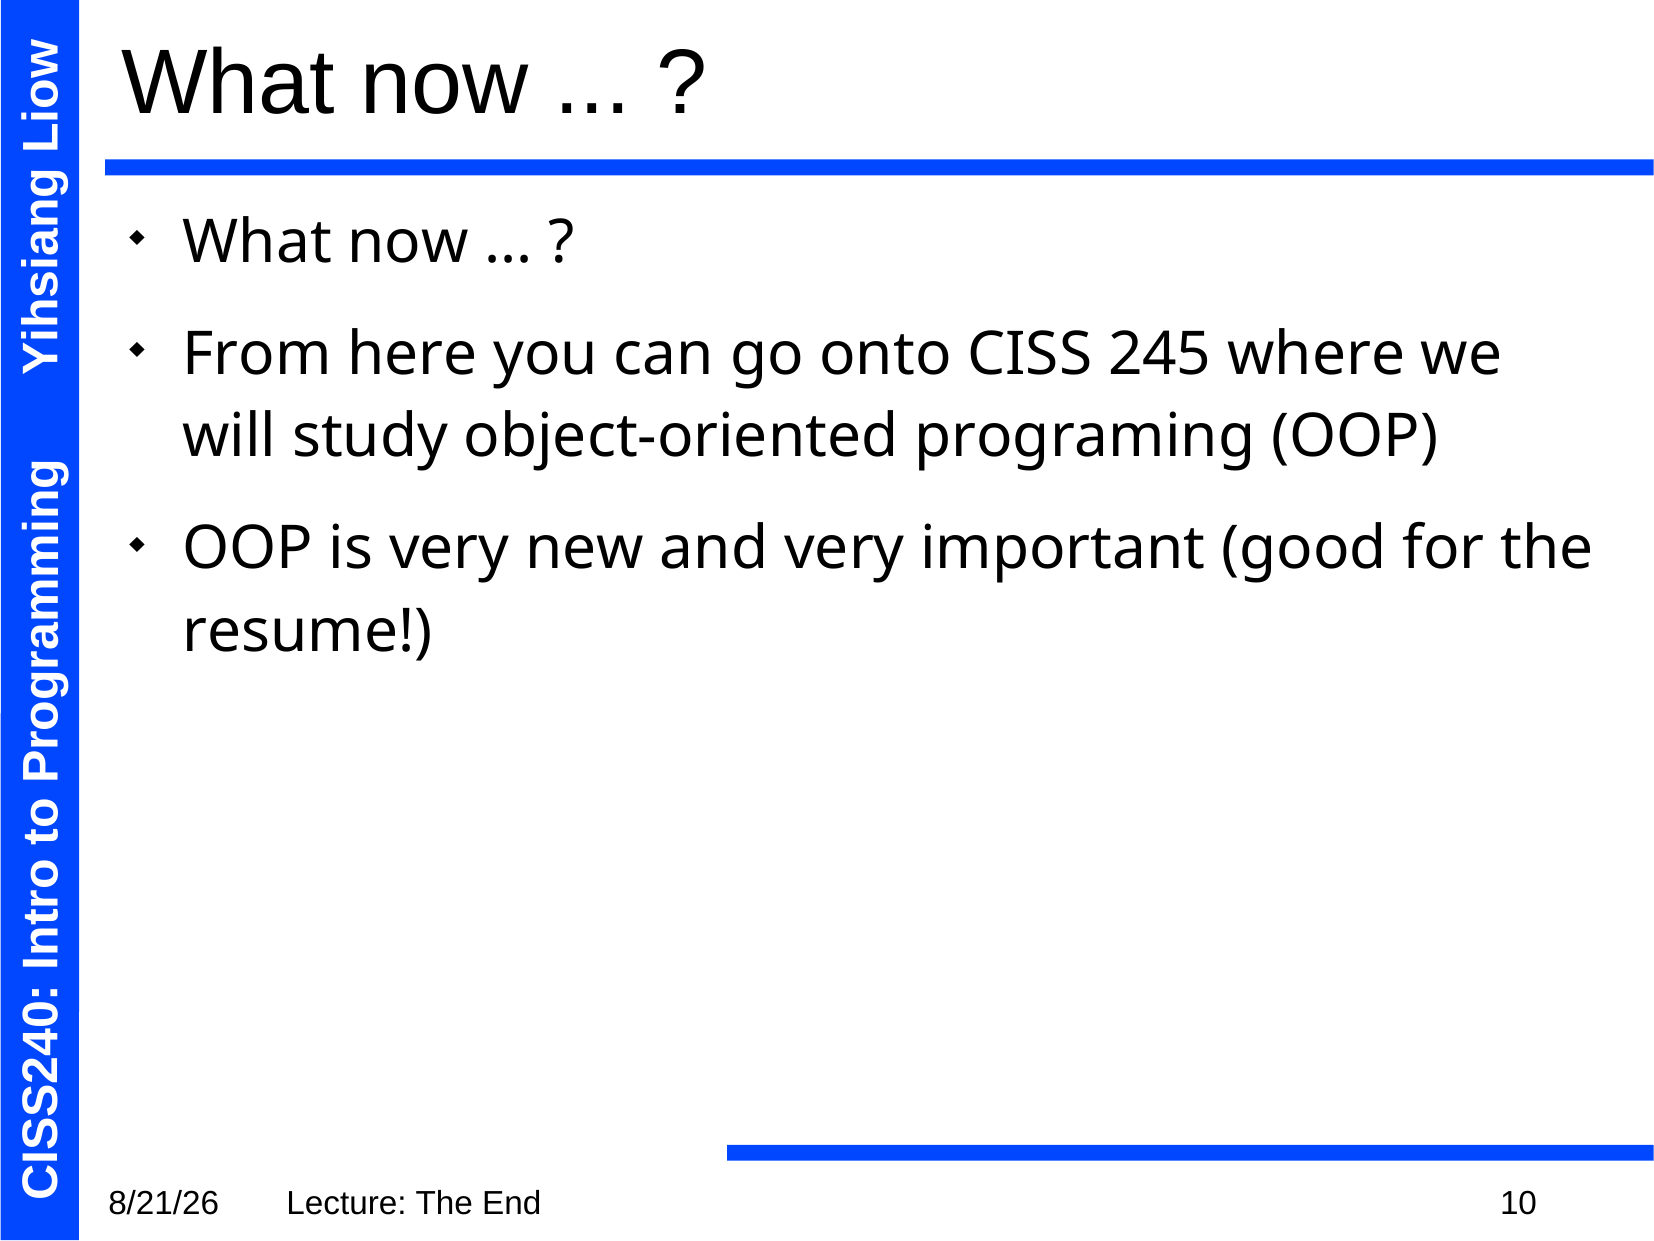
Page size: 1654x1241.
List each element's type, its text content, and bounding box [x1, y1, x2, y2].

title What now ... ? [121, 25, 1654, 138]
list What now ... ? From here you can go onto CISS 245 where we will study object-oriented programing (OOP) OOP is very new and very important (good for the resume!) [111, 197, 1598, 1117]
